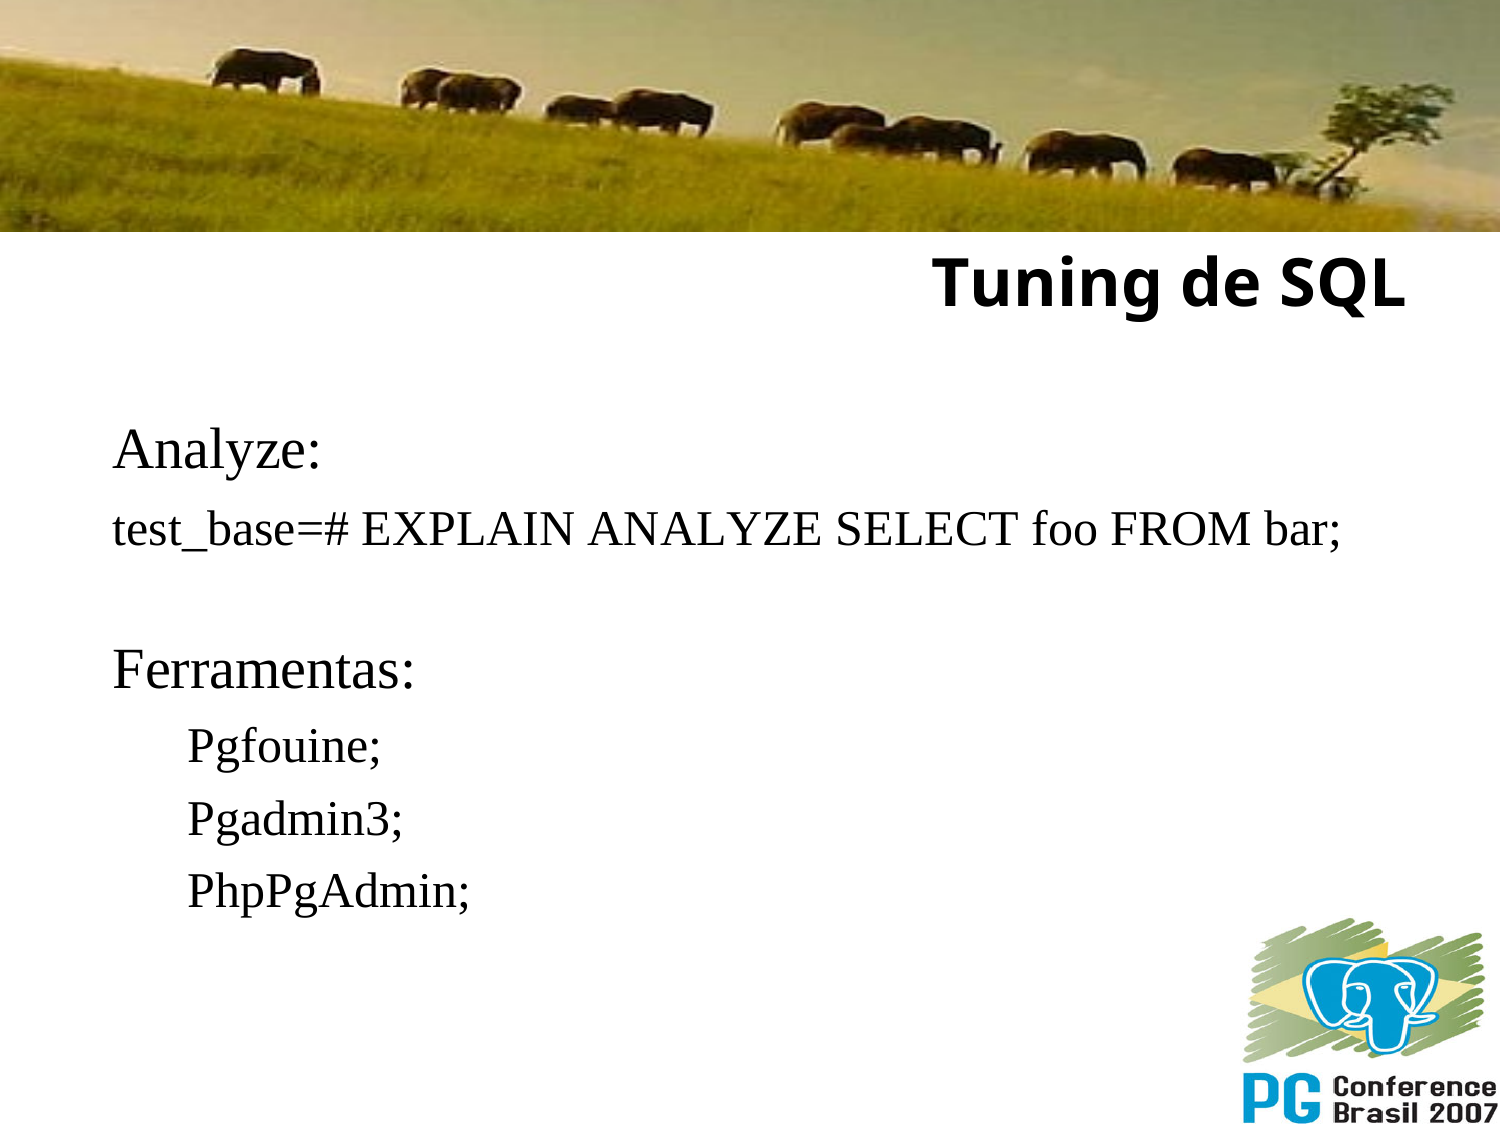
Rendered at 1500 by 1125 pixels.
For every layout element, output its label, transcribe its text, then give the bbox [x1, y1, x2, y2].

picture [0, 0, 1500, 232]
picture [1240, 915, 1500, 1125]
list Analyze: test_base=# EXPLAIN ANALYZE SELECT foo FROM bar; Ferramentas: Pgfouine; Pgadmin3; PhpPgAdmin; [112, 413, 1388, 1063]
text_box Tuning de SQL [472, 232, 1436, 329]
